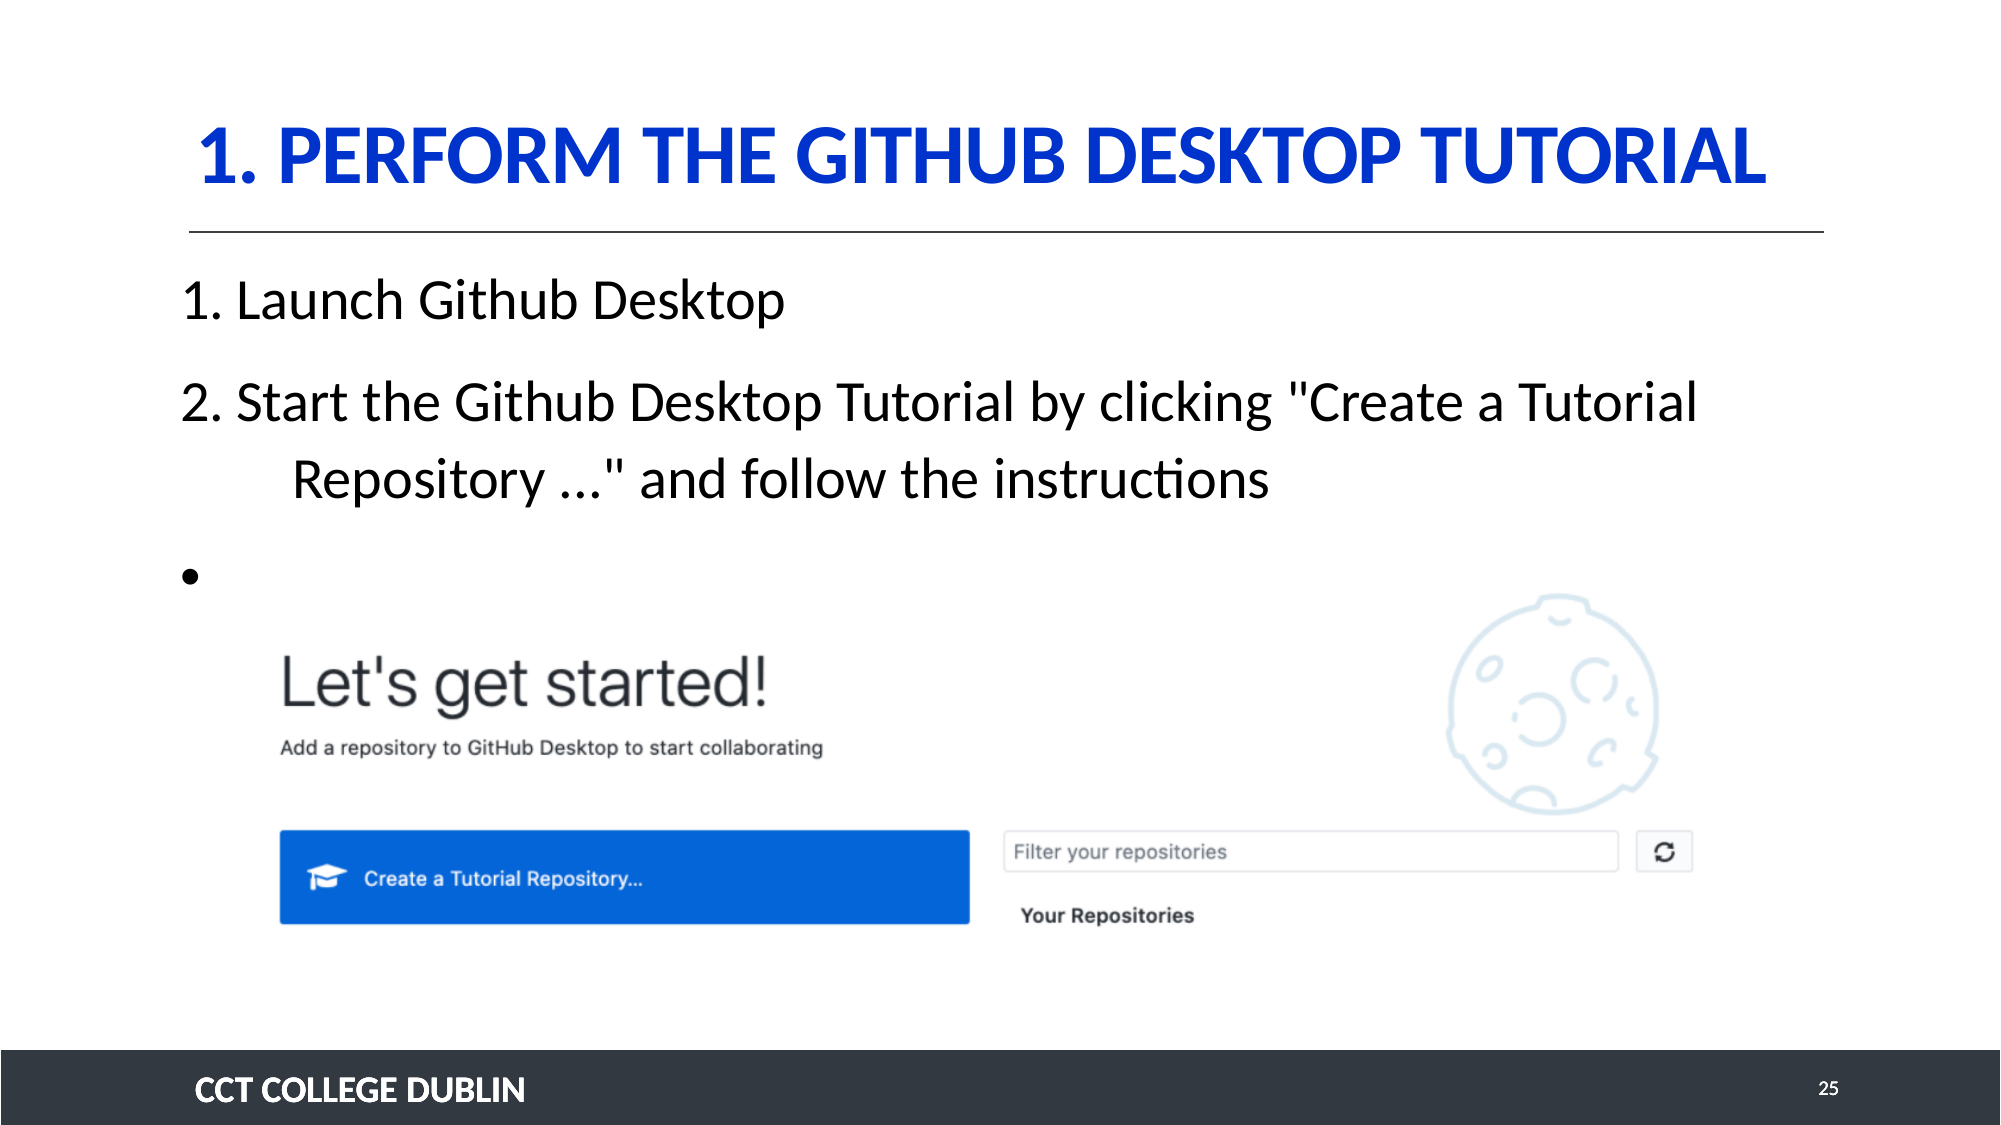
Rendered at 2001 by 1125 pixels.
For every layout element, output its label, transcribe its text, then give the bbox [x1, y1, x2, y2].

picture [250, 562, 1726, 931]
text_box CCT COLLEGE DUBLIN [180, 1057, 1299, 1118]
text_box [1803, 1057, 1932, 1118]
title 1. PERFORM THE GITHUB DESKTOP TUTORIAL [180, 7, 1831, 211]
list Launch Github Desktop Start the Github Desktop Tutorial by clicking "Create a Tutorial Repository ..." and follow the instructions [180, 246, 1831, 563]
